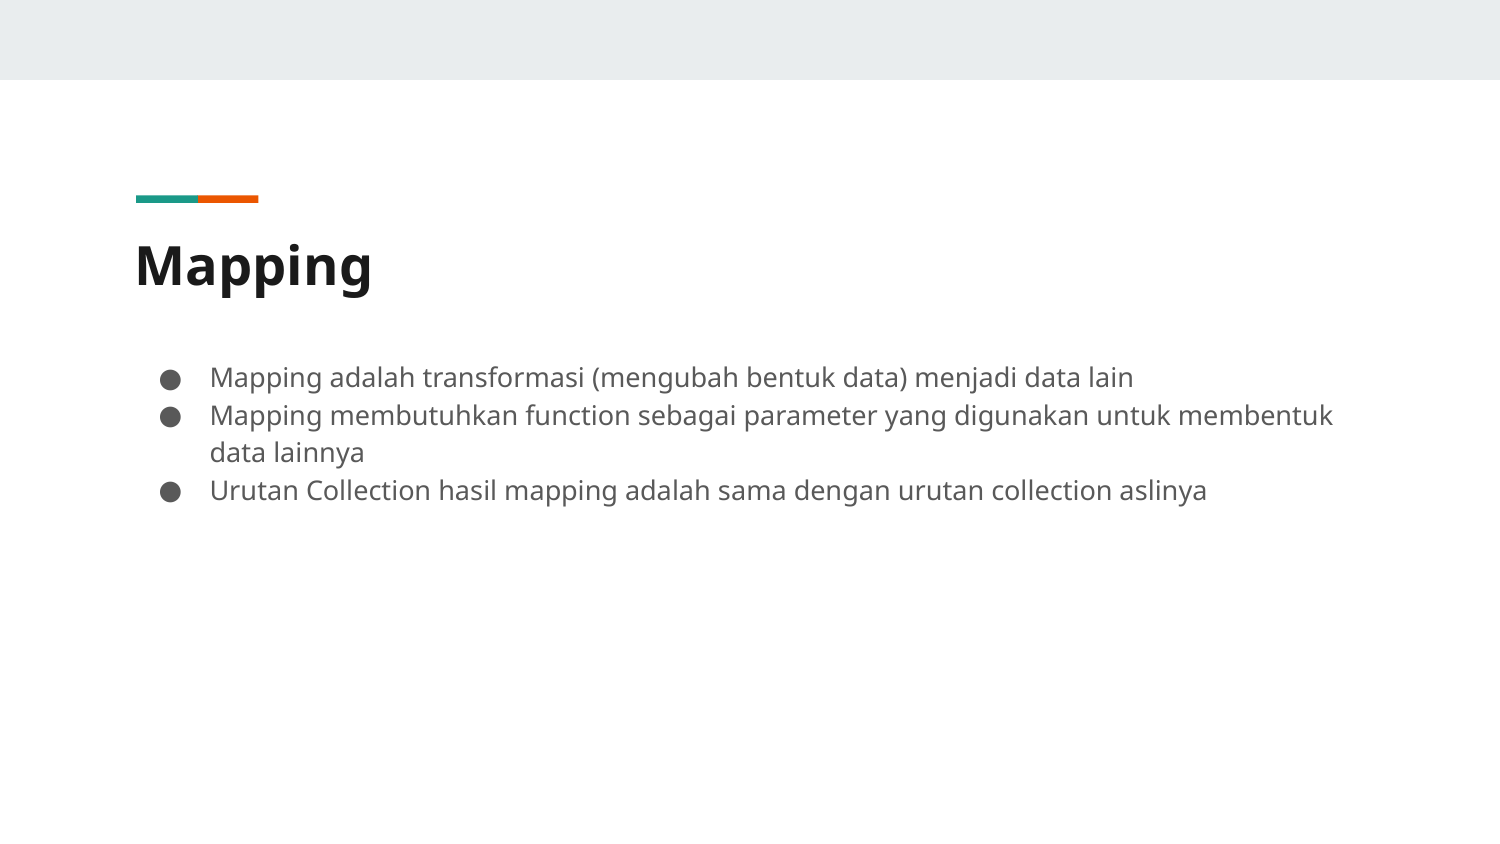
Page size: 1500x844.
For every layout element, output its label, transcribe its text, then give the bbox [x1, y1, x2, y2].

list Mapping adalah transformasi (mengubah bentuk data) menjadi data lain Mapping membutuhkan function sebagai parameter yang digunakan untuk membentuk data lainnya Urutan Collection hasil mapping adalah sama dengan urutan collection aslinya [119, 341, 1381, 712]
title Mapping [119, 216, 1381, 305]
